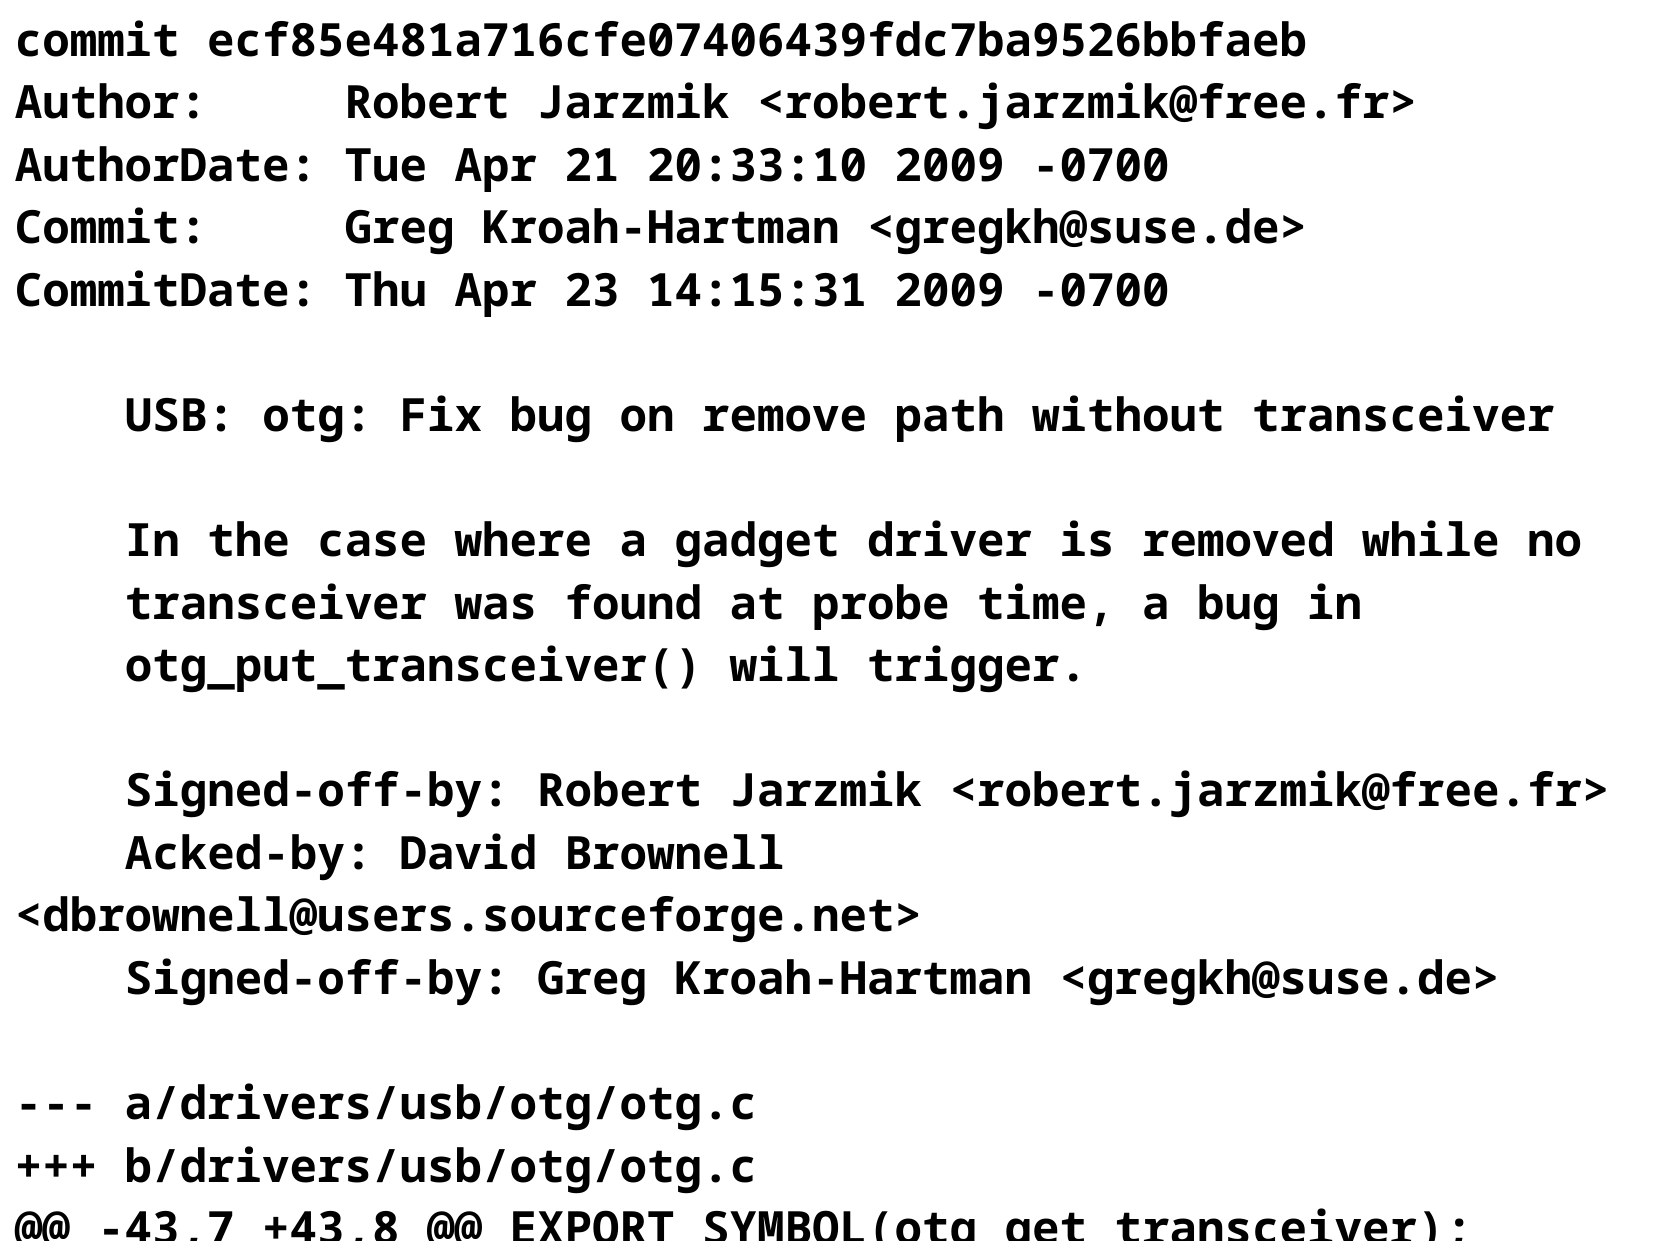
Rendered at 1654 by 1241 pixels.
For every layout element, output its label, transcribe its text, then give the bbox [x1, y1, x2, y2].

text_box commit ecf85e481a716cfe07406439fdc7ba9526bbfaeb Author: Robert Jarzmik <robert.jarzmik@free.fr> AuthorDate: Tue Apr 21 20:33:10 2009 -0700 Commit: Greg Kroah-Hartman <gregkh@suse.de> CommitDate: Thu Apr 23 14:15:31 2009 -0700 USB: otg: Fix bug on remove path without transceiver In the case where a gadget driver is removed while no transceiver was found at probe time, a bug in otg_put_transceiver() will trigger. Signed-off-by: Robert Jarzmik <robert.jarzmik@free.fr> Acked-by: David Brownell <dbrownell@users.sourceforge.net> Signed-off-by: Greg Kroah-Hartman <gregkh@suse.de> --- a/drivers/usb/otg/otg.c +++ b/drivers/usb/otg/otg.c @@ -43,7 +43,8 @@ EXPORT_SYMBOL(otg_get_transceiver); void otg_put_transceiver(struct otg_transceiver *x) { - put_device(x->dev); + if (x) + put_device(x->dev); } [0, 0, 1654, 1160]
